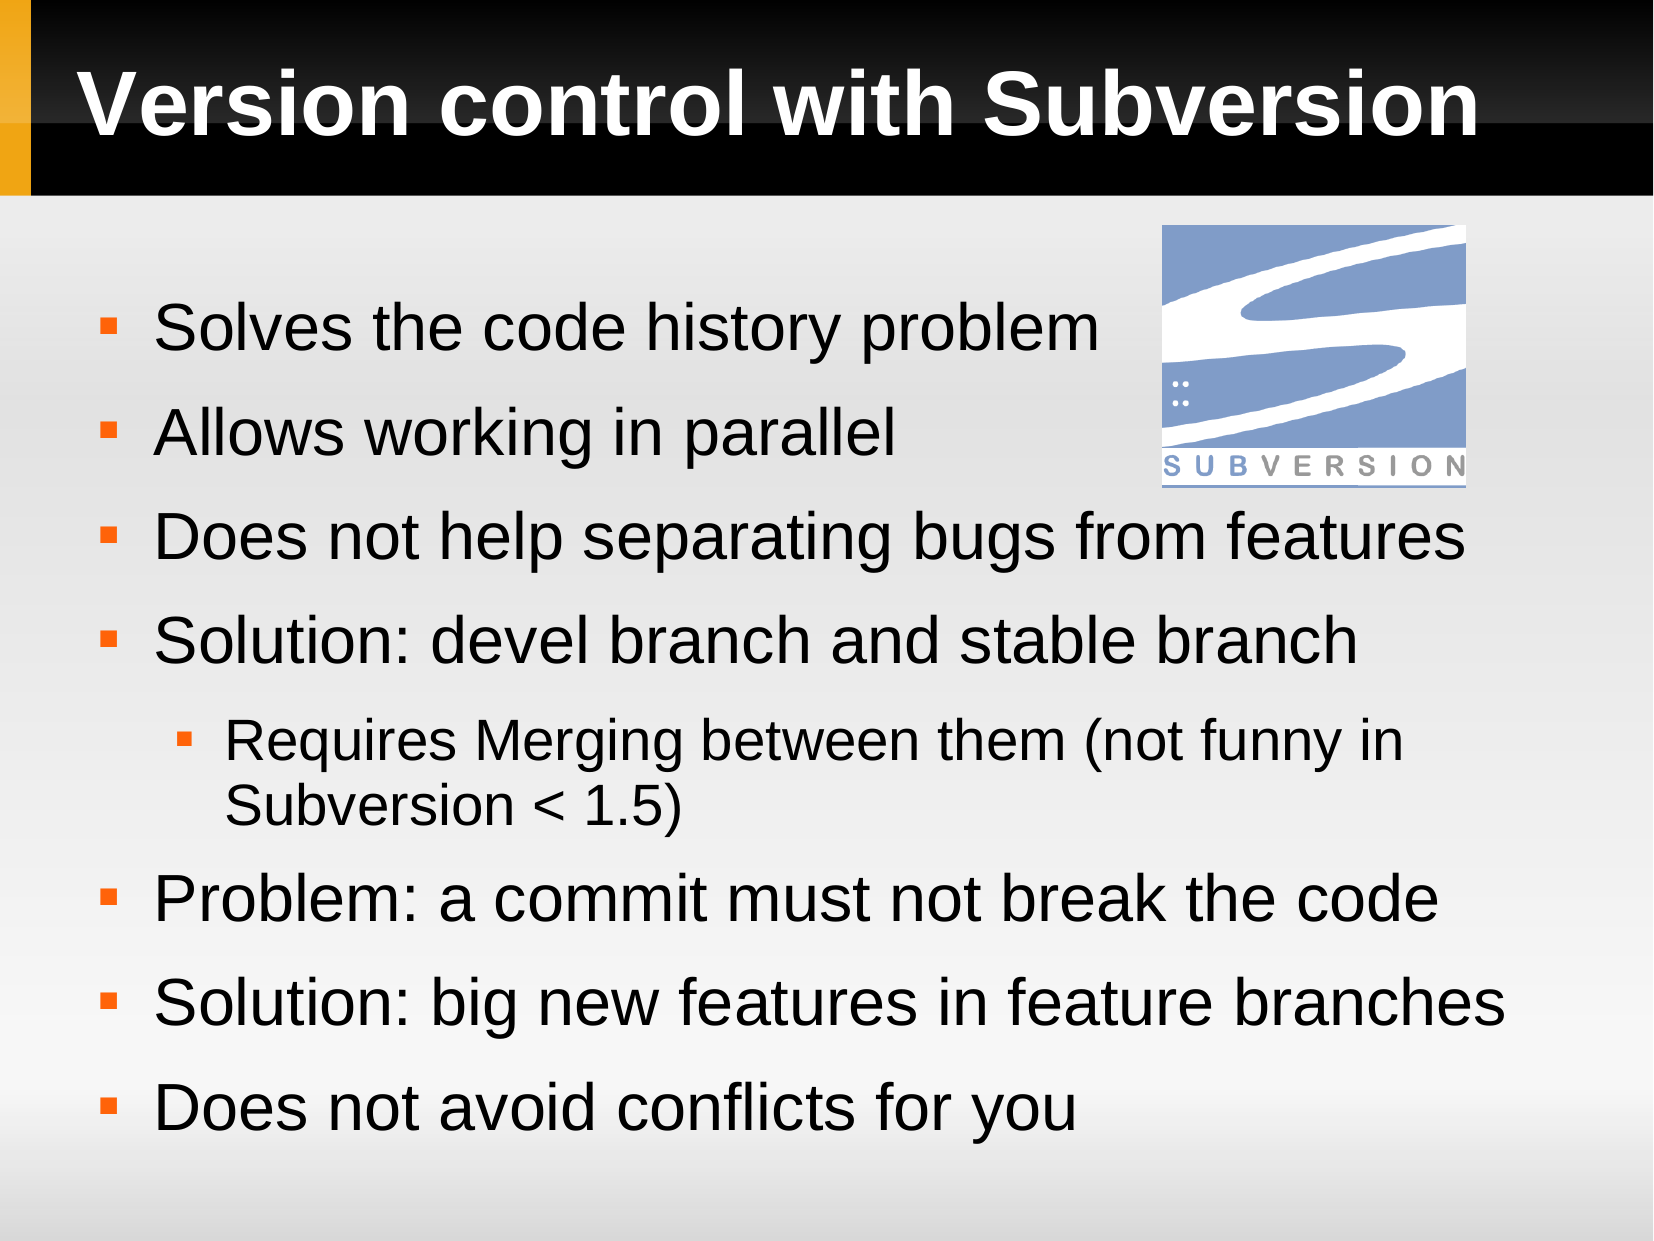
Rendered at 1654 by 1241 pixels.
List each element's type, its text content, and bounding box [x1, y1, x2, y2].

list Solves the code history problem Allows working in parallel Does not help separating bugs from features Solution: devel branch and stable branch Requires Merging between them (not funny in Subversion < 1.5) Problem: a commit must not break the code Solution: big new features in feature branches Does not avoid conflicts for you [82, 290, 1571, 1145]
title Version control with Subversion [76, 0, 1565, 208]
picture [0, 0, 1654, 1241]
